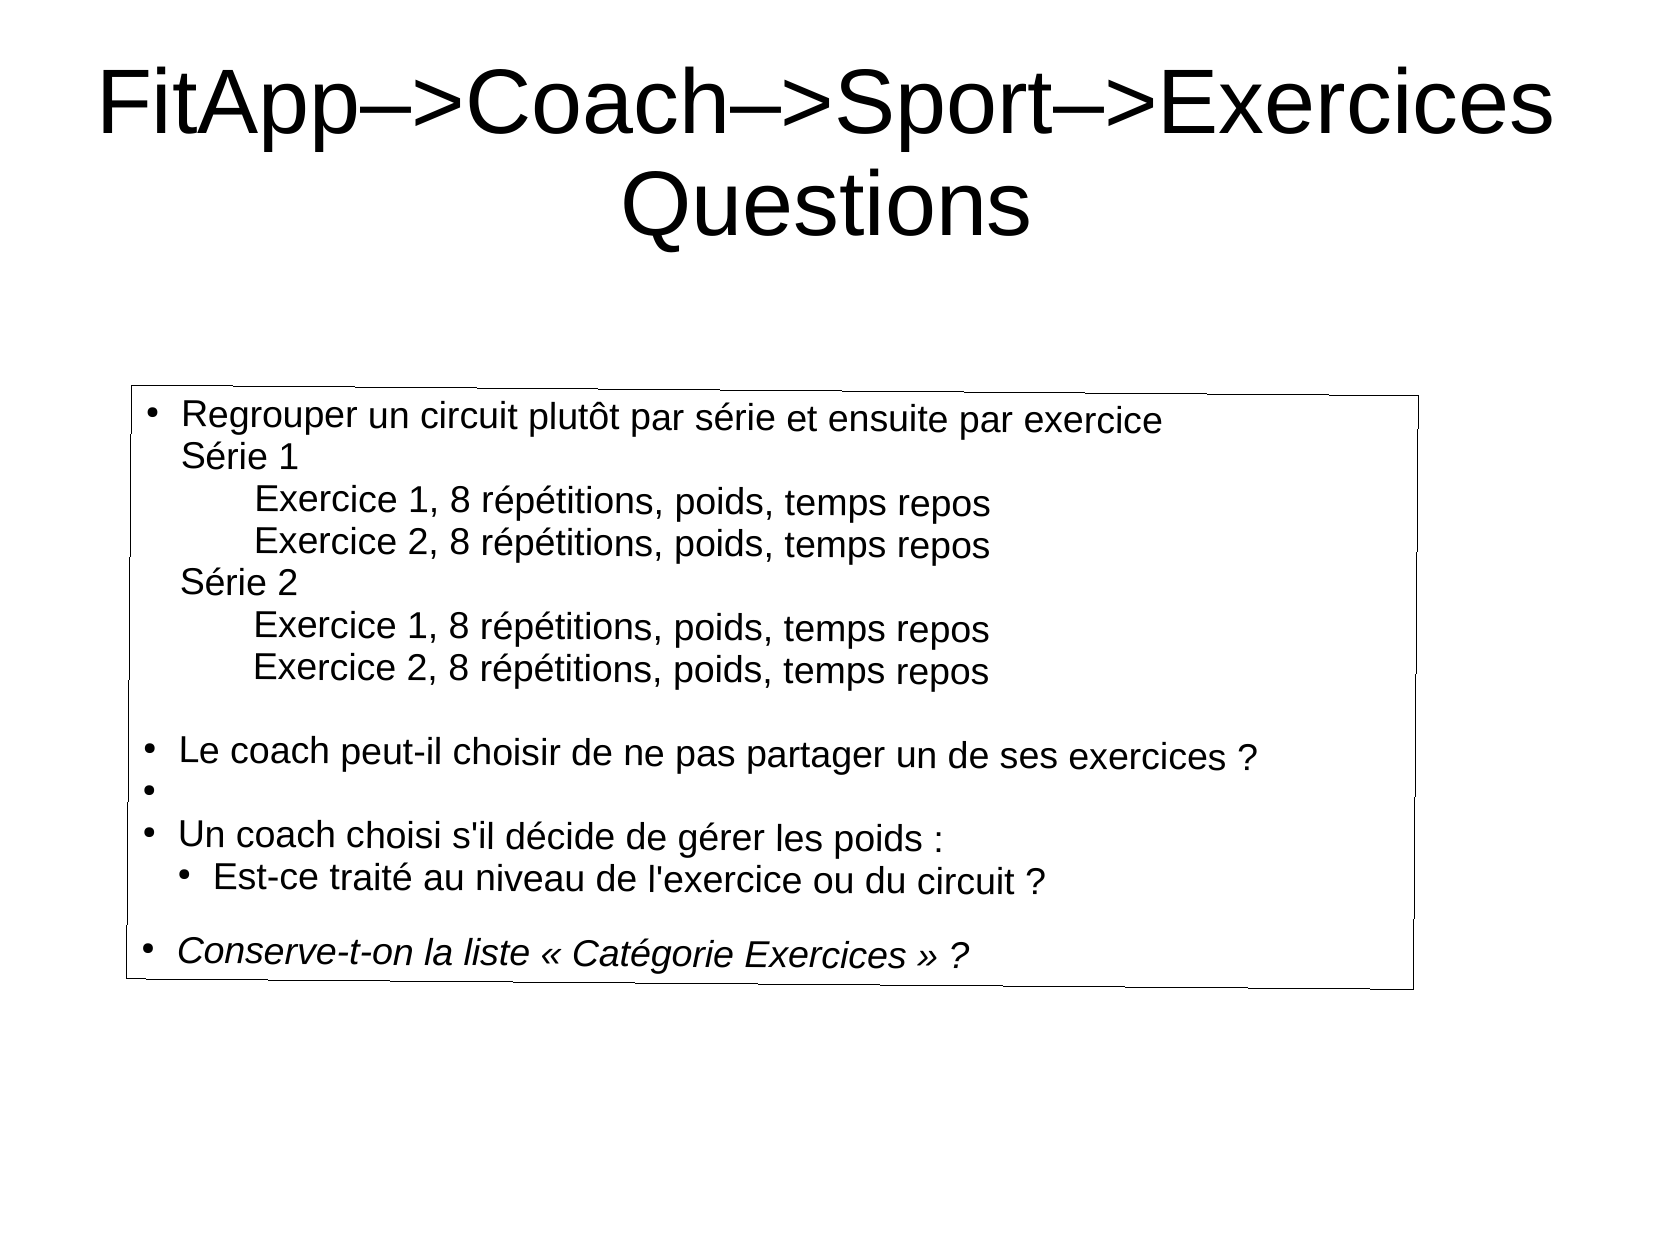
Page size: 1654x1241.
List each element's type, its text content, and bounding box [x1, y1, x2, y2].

title FitApp–>Coach–>Sport–>Exercices Questions [82, 49, 1571, 257]
text_box Regrouper un circuit plutôt par série et ensuite par exercice Série 1 Exercice 1, 8 répétitions, poids, temps repos Exercice 2, 8 répétitions, poids, temps repos Série 2 Exercice 1, 8 répétitions, poids, temps repos Exercice 2, 8 répétitions, poids, temps repos Le coach peut-il choisir de ne pas partager un de ses exercices ? Un coach choisi s'il décide de gérer les poids : Est-ce traité au niveau de l'exercice ou du circuit ? Conserve-t-on la liste « Catégorie Exercices » ? [126, 385, 1419, 990]
